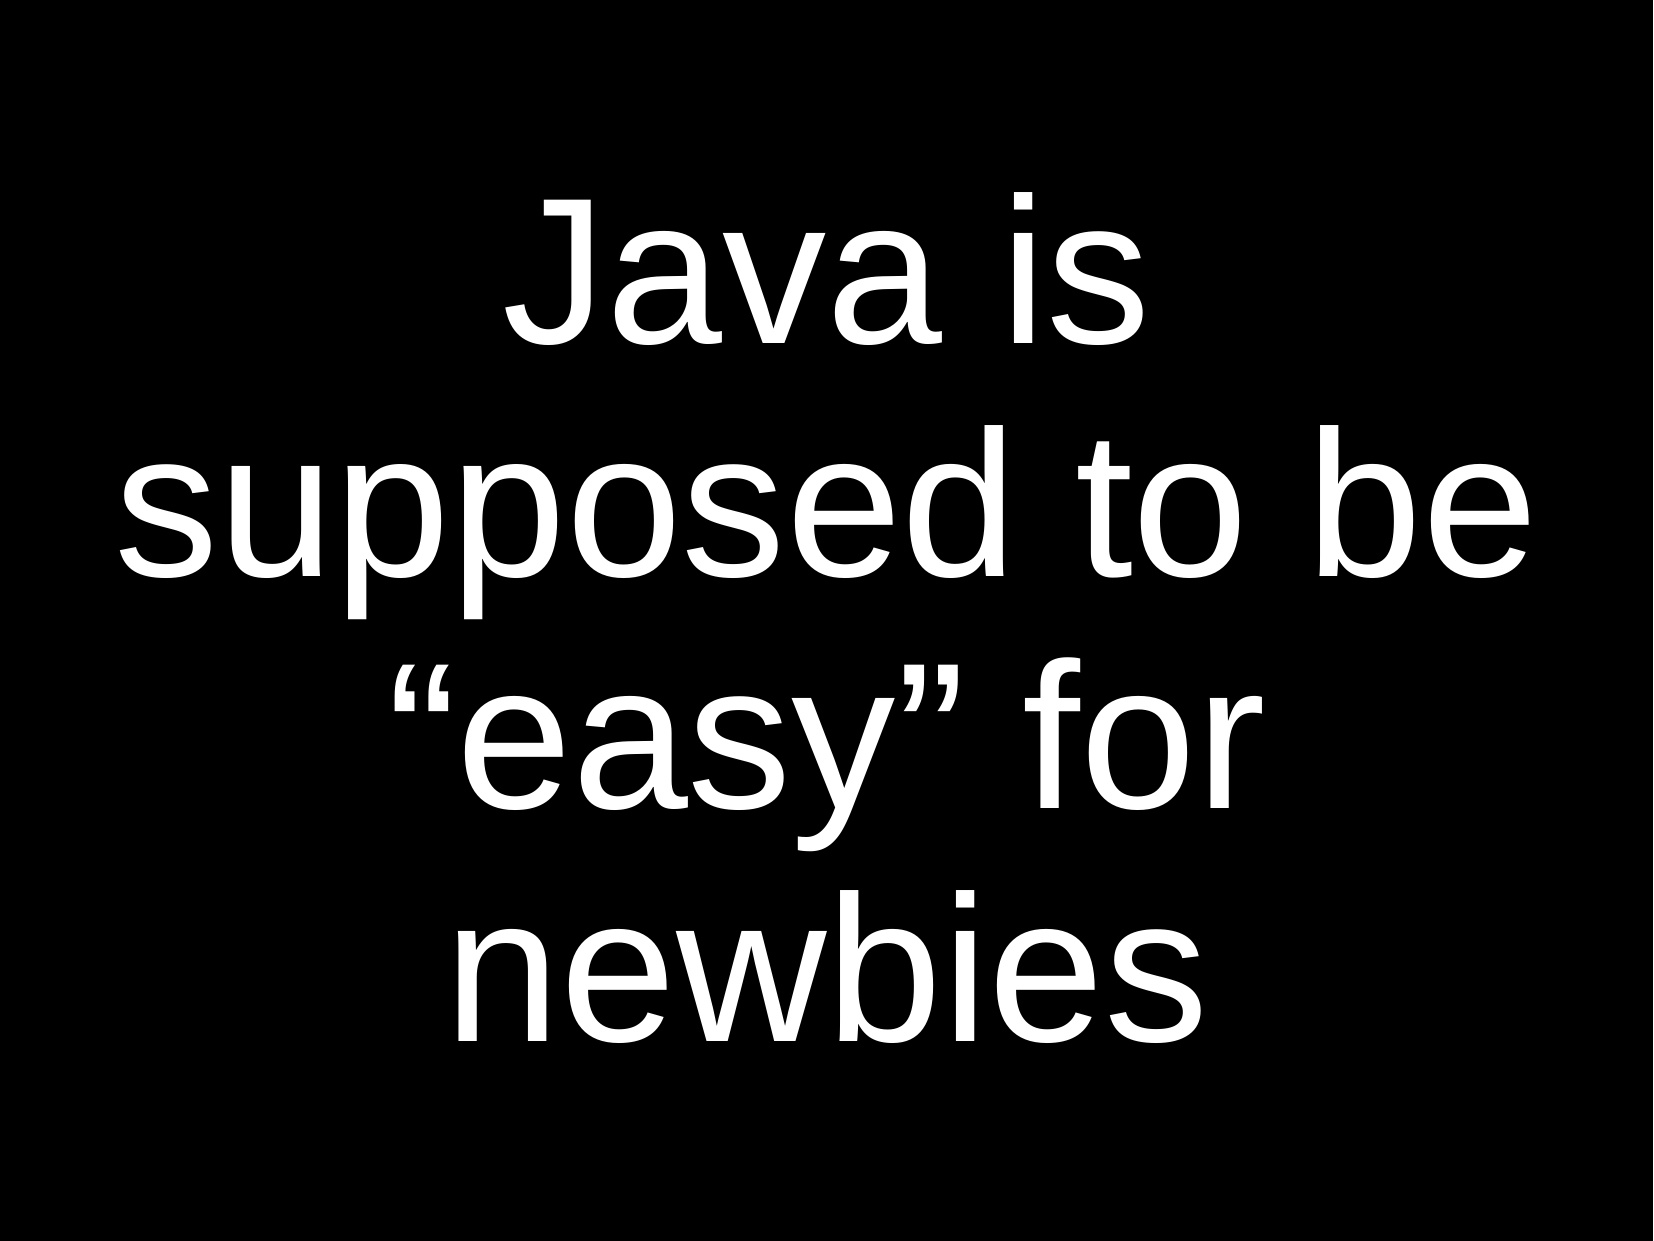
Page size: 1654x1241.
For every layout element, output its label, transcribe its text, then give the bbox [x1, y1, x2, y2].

title Java is supposed to be “easy” for newbies [82, 101, 1571, 1140]
